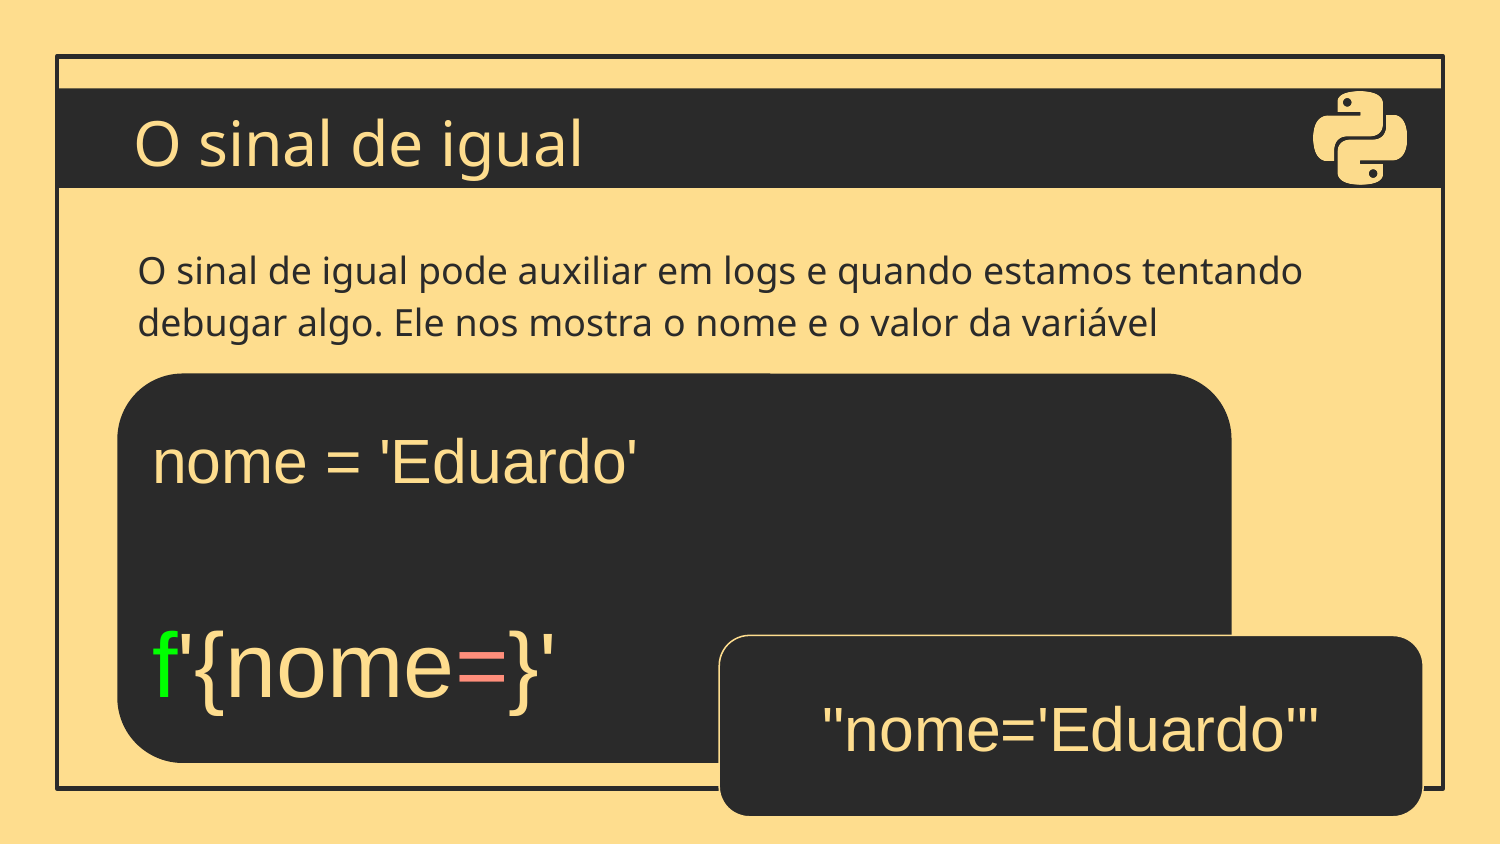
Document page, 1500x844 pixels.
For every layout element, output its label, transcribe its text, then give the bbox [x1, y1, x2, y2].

text_box "nome='Eduardo'" [719, 635, 1424, 817]
text_box nome = 'Eduardo' f'{nome=}' [118, 374, 1231, 763]
picture [1313, 91, 1407, 185]
list O sinal de igual pode auxiliar em logs e quando estamos tentando debugar algo. Ele nos mostra o nome e o valor da variável [122, 225, 1378, 635]
title O sinal de igual [118, 88, 1142, 188]
